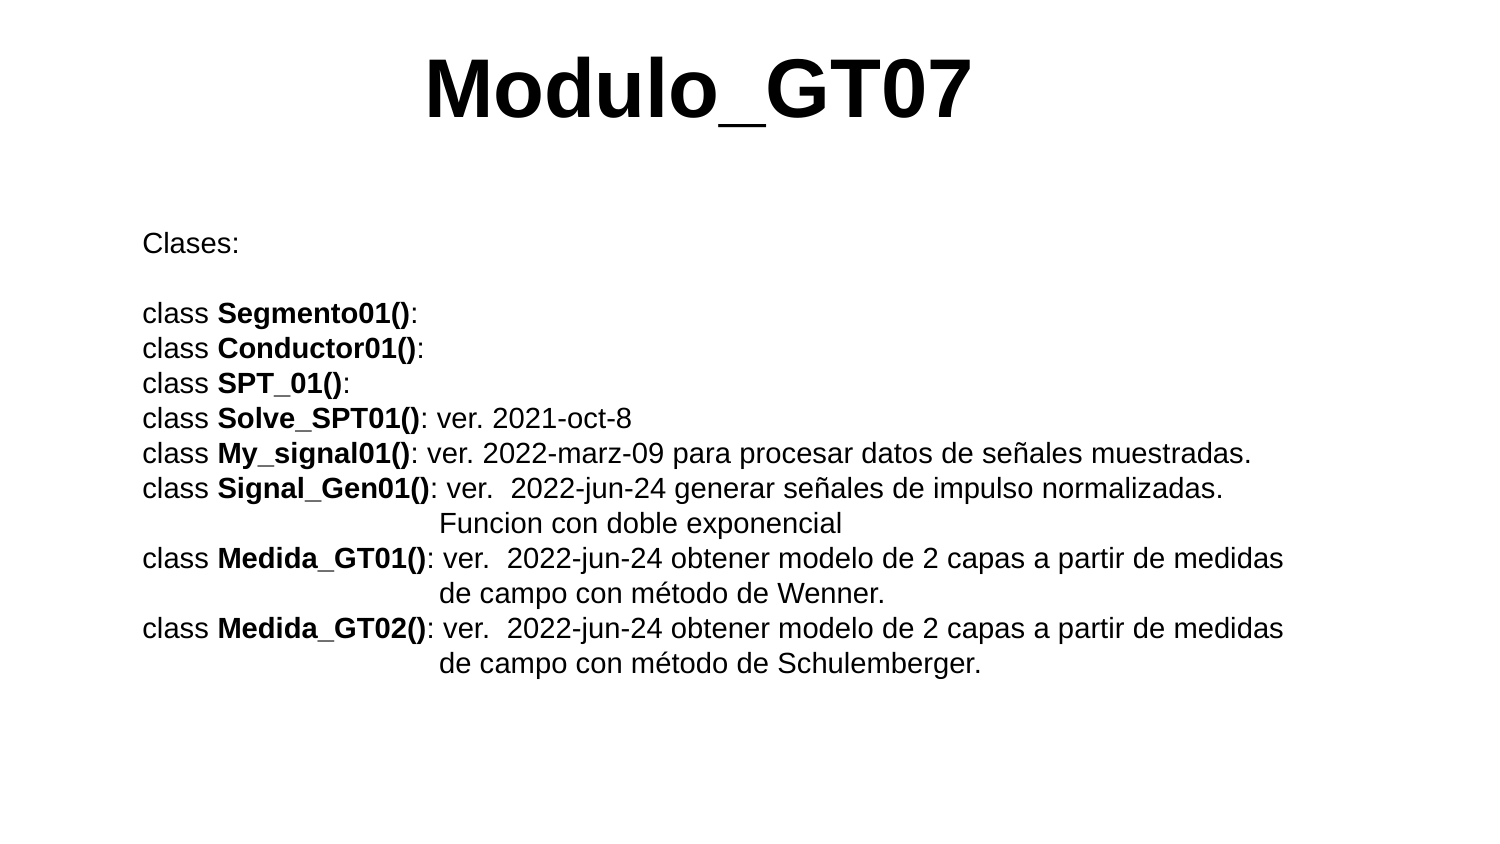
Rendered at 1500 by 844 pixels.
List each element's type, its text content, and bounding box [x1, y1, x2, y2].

text_box Clases: class Segmento01(): class Conductor01(): class SPT_01(): class Solve_SPT01(): ver. 2021-oct-8 class My_signal01(): ver. 2022-marz-09 para procesar datos de señales muestradas. class Signal_Gen01(): ver. 2022-jun-24 generar señales de impulso normalizadas. Funcion con doble exponencial class Medida_GT01(): ver. 2022-jun-24 obtener modelo de 2 capas a partir de medidas de campo con método de Wenner. class Medida_GT02(): ver. 2022-jun-24 obtener modelo de 2 capas a partir de medidas de campo con método de Schulemberger. [127, 209, 1373, 729]
text_box Modulo_GT07 [409, 19, 1039, 150]
